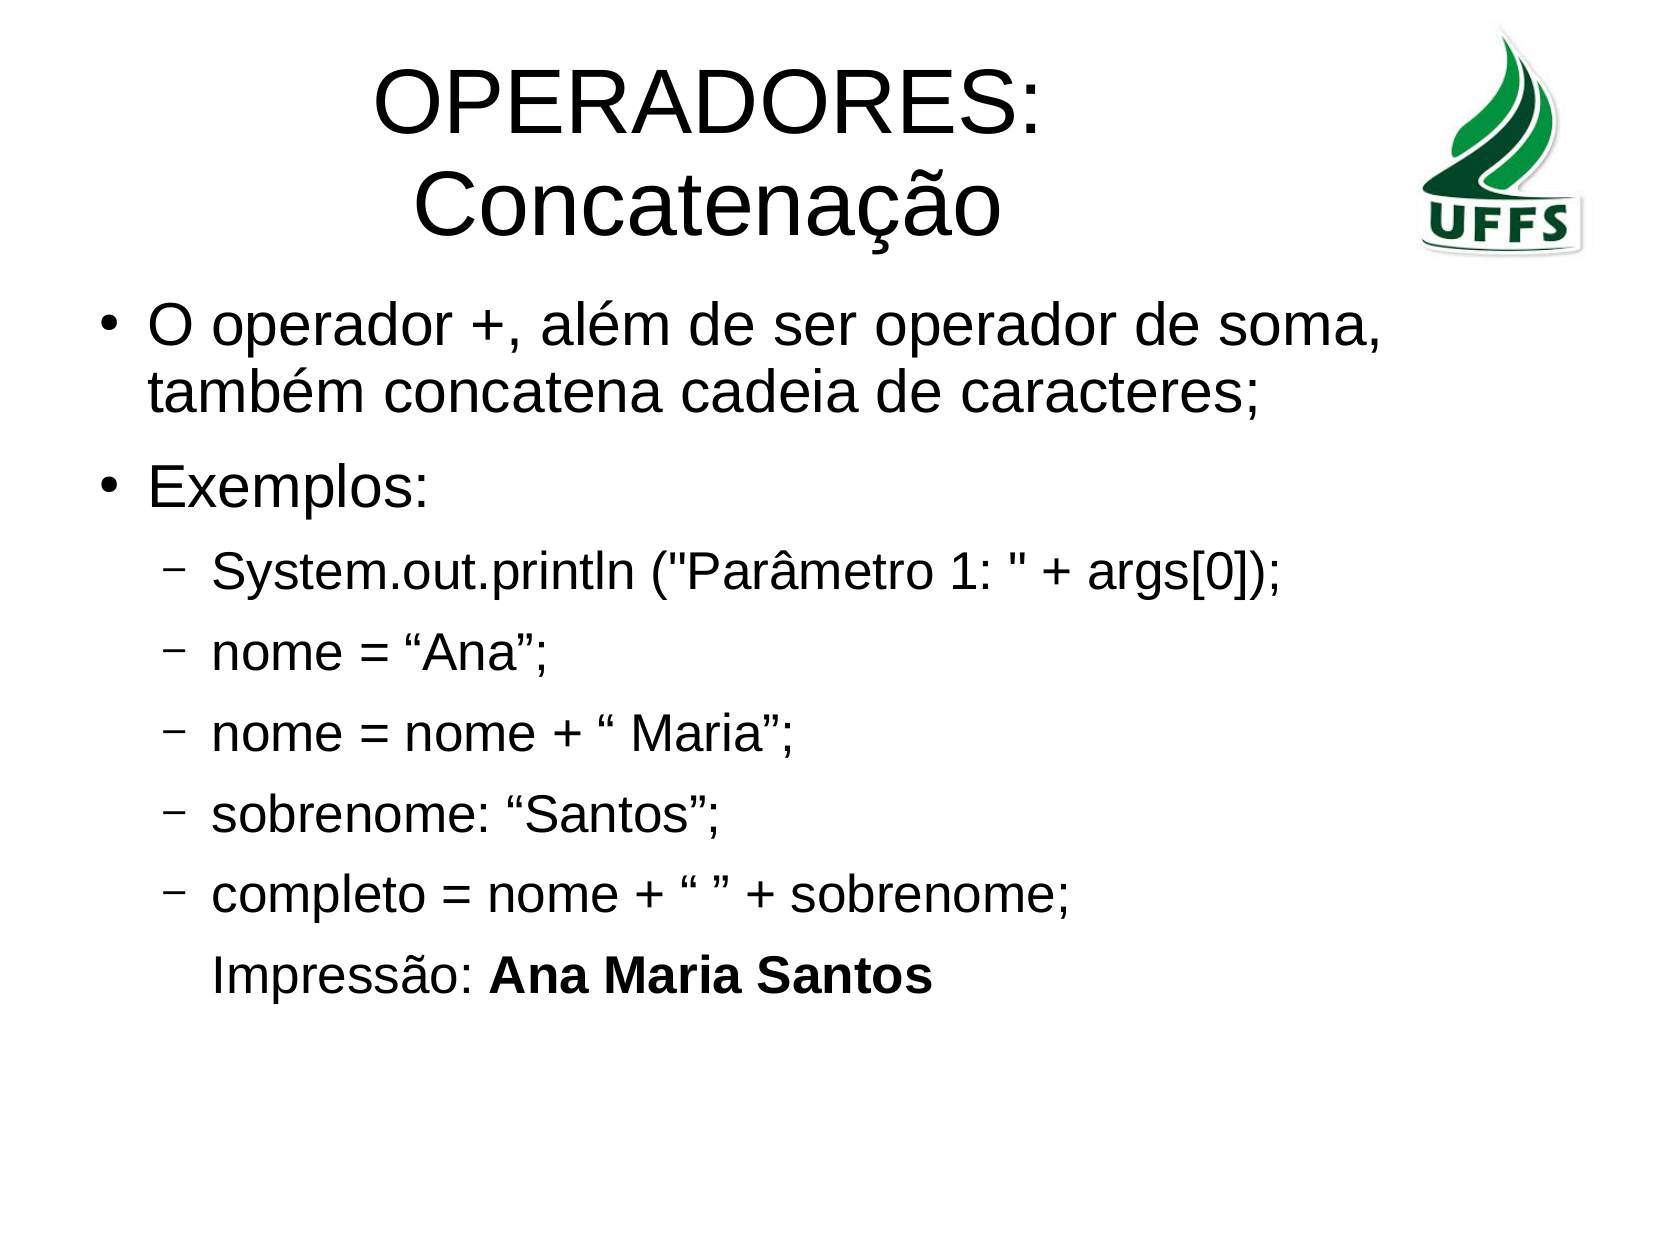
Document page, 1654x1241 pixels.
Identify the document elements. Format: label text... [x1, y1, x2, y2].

list O operador +, além de ser operador de soma, também concatena cadeia de caracteres; Exemplos: System.out.println ("Parâmetro 1: " + args[0]); nome = “Ana”; nome = nome + “ Maria”; sobrenome: “Santos”; completo = nome + “ ” + sobrenome; Impressão: Ana Maria Santos [82, 290, 1571, 1010]
picture [1381, 20, 1624, 272]
title OPERADORES: Concatenação [82, 49, 1335, 257]
